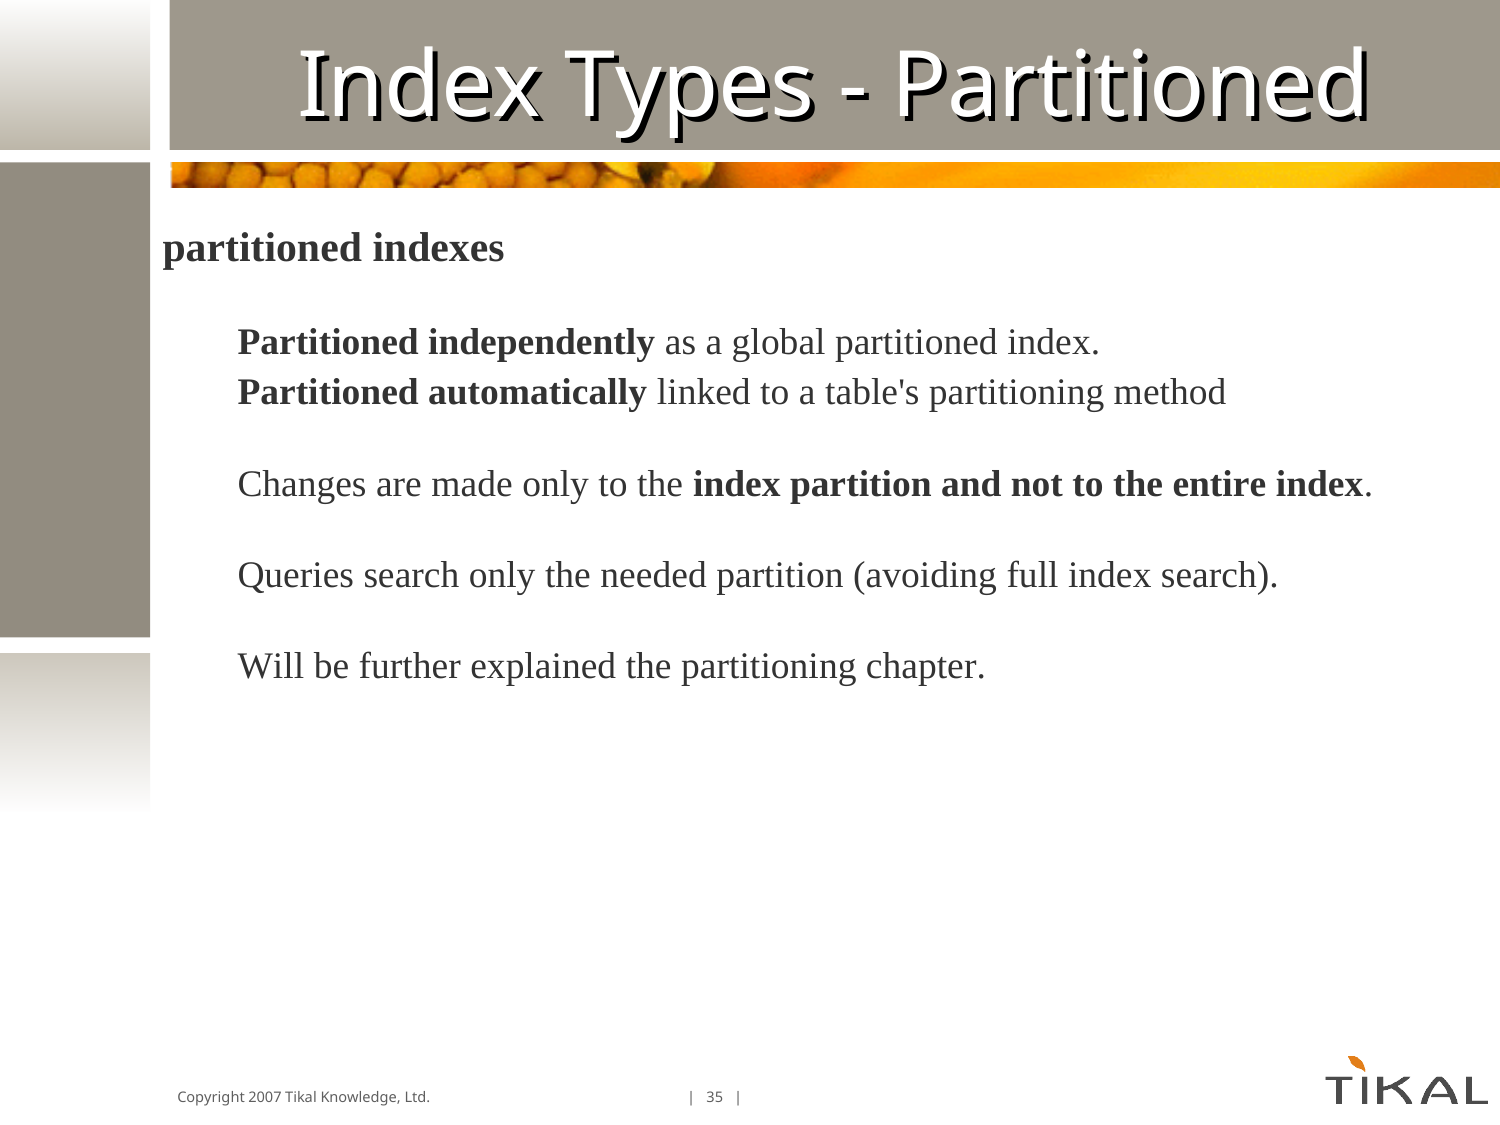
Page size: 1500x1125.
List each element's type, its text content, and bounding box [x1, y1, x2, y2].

picture [1312, 1034, 1500, 1125]
list partitioned indexes Partitioned independently as a global partitioned index. Partitioned automatically linked to a table's partitioning method Changes are made only to the index partition and not to the entire index. Queries search only the needed partition (avoiding full index search). Will be further explained the partitioning chapter. [162, 224, 1473, 1021]
title Index Types - Partitioned [169, 0, 1499, 192]
